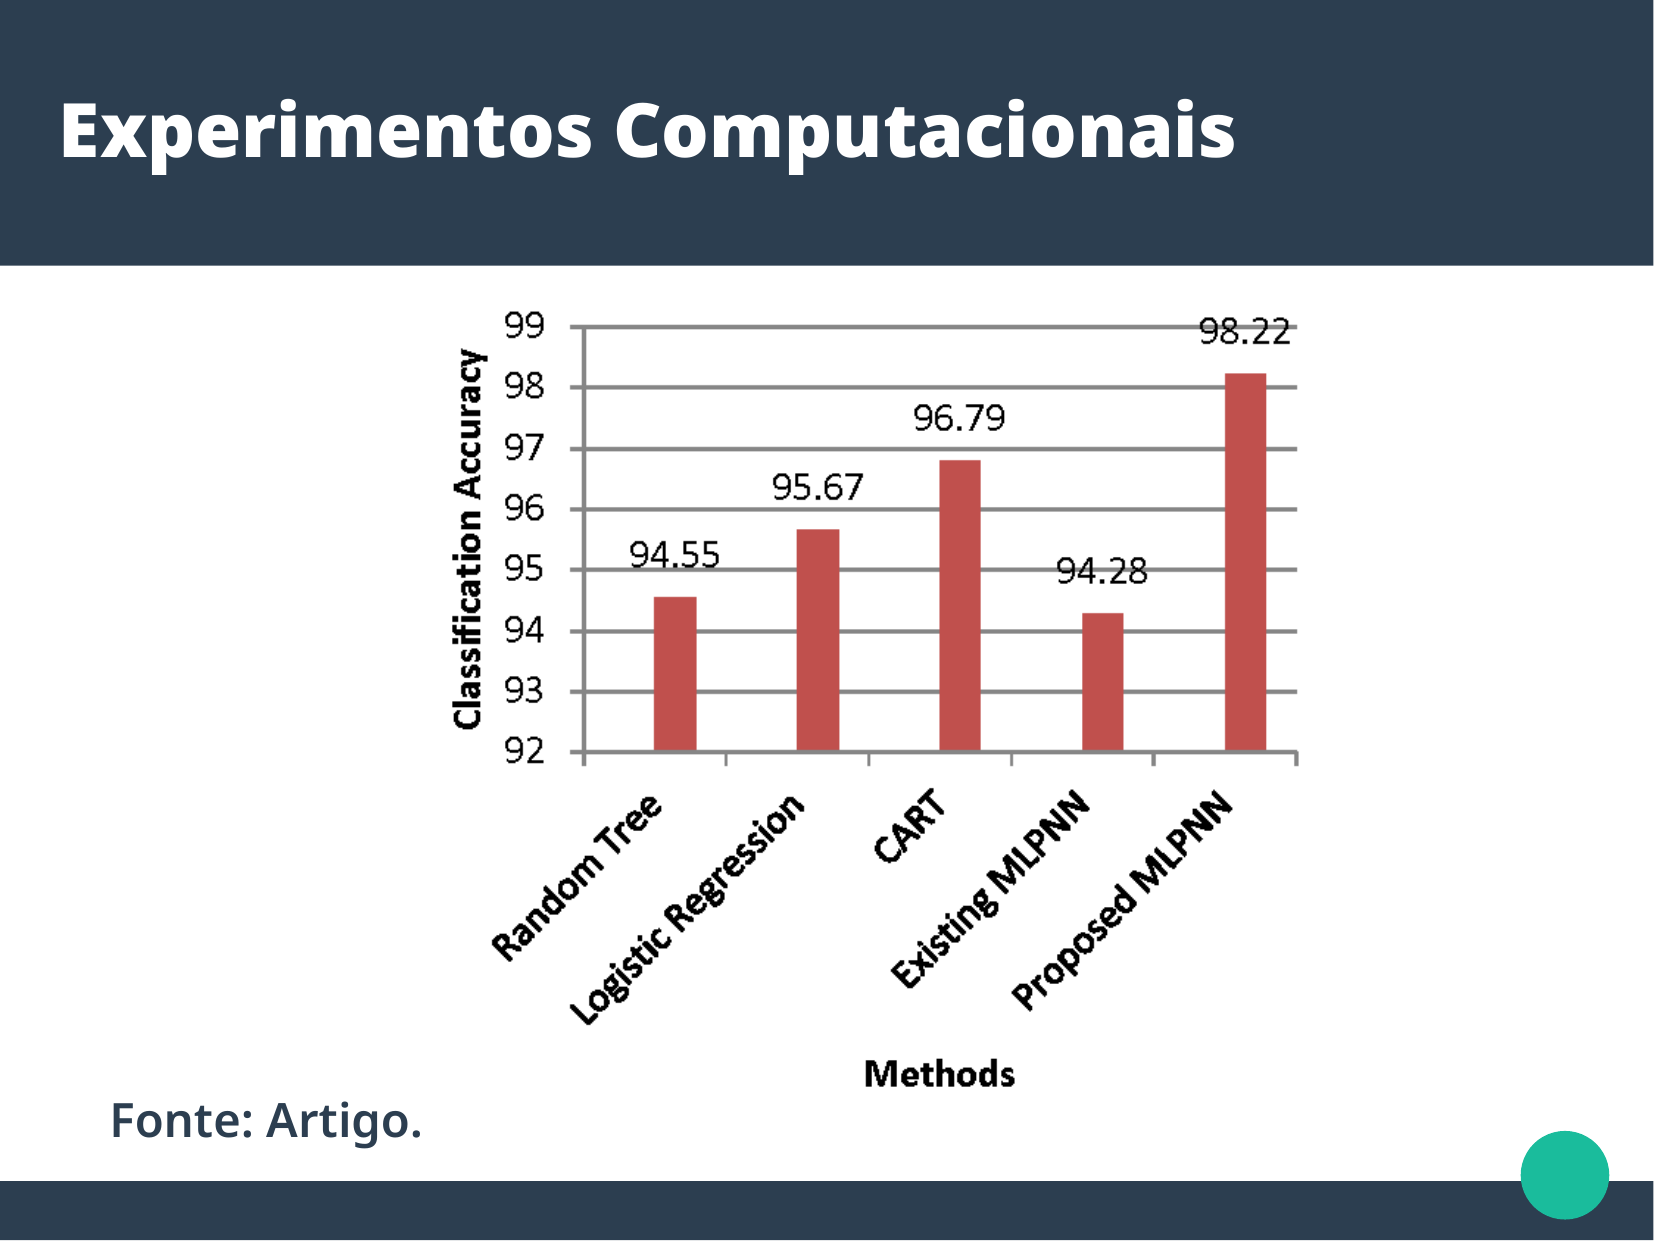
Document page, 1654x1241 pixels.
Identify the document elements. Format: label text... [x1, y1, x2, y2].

picture [437, 295, 1323, 1099]
title Experimentos Computacionais [59, 49, 1595, 207]
list Fonte: Artigo. [59, 1086, 1595, 1152]
